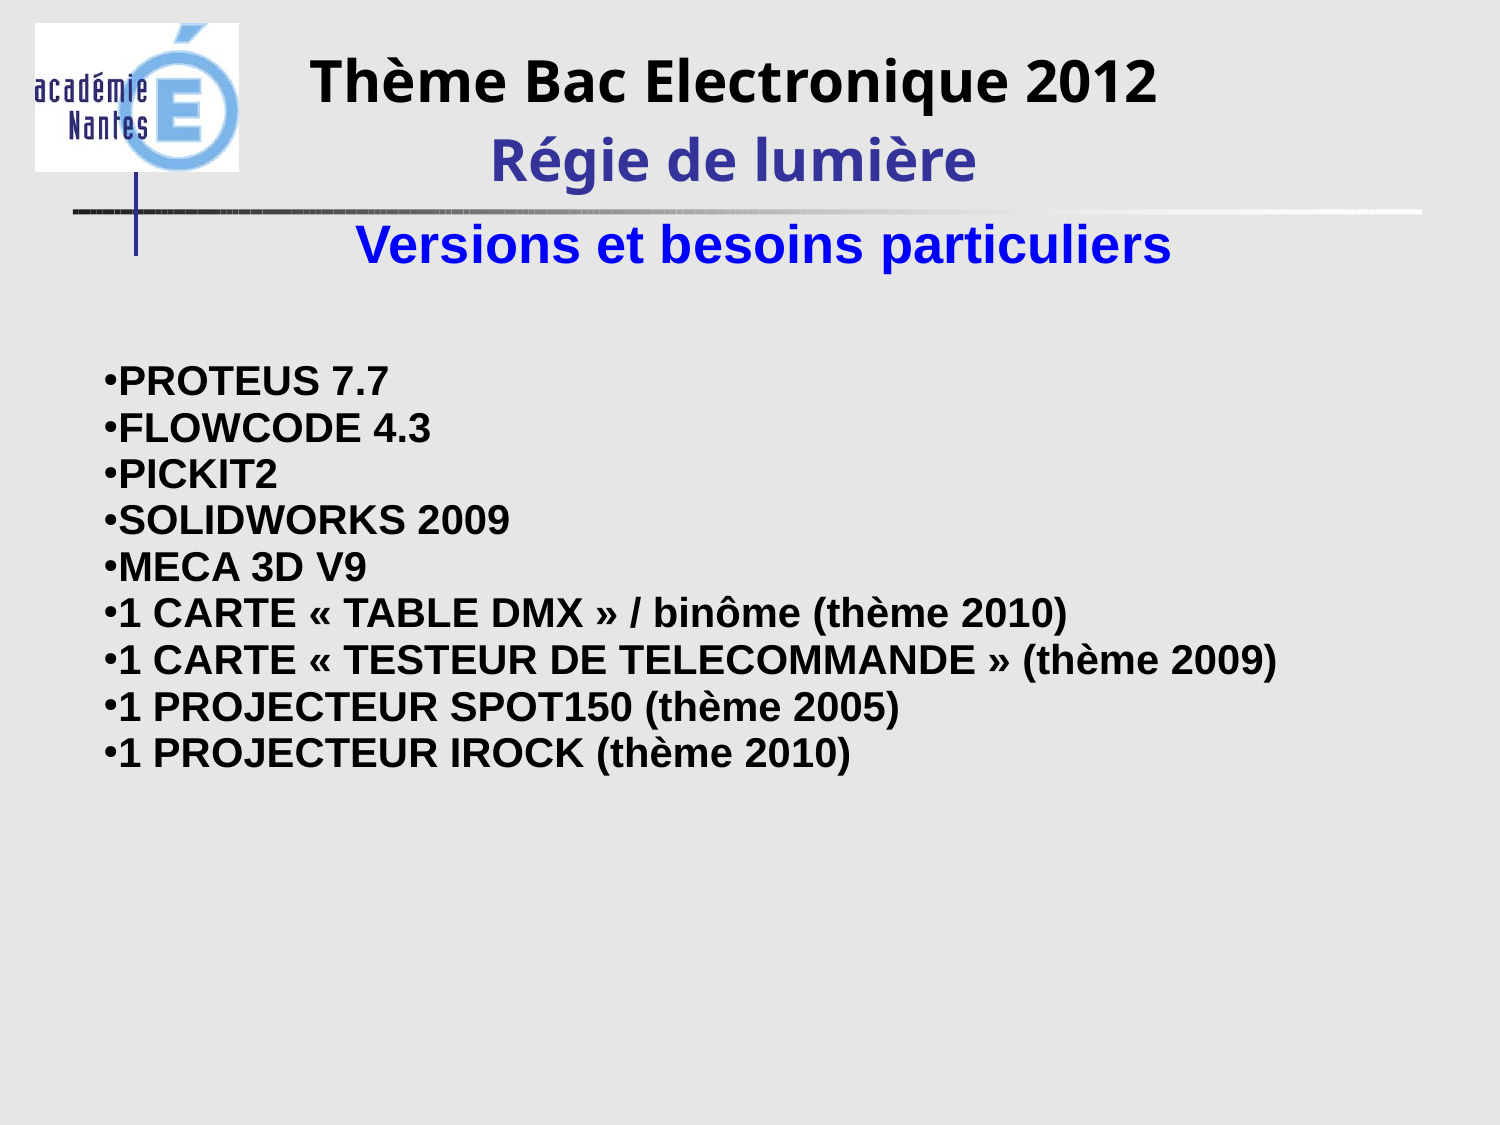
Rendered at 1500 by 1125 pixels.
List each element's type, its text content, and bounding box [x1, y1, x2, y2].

text_box [72, 209, 134, 215]
text_box Versions et besoins particuliers [340, 206, 1189, 284]
picture [35, 23, 239, 172]
text_box [138, 209, 340, 215]
text_box PROTEUS 7.7 FLOWCODE 4.3 PICKIT2 SOLIDWORKS 2009 MECA 3D V9 1 CARTE « TABLE DMX » / binôme (thème 2010) 1 CARTE « TESTEUR DE TELECOMMANDE » (thème 2009) 1 PROJECTEUR SPOT150 (thème 2005) 1 PROJECTEUR IROCK (thème 2010) [88, 350, 1418, 863]
text_box Thème Bac Electronique 2012 Régie de lumière [263, 32, 1206, 190]
text_box [1189, 209, 1422, 215]
